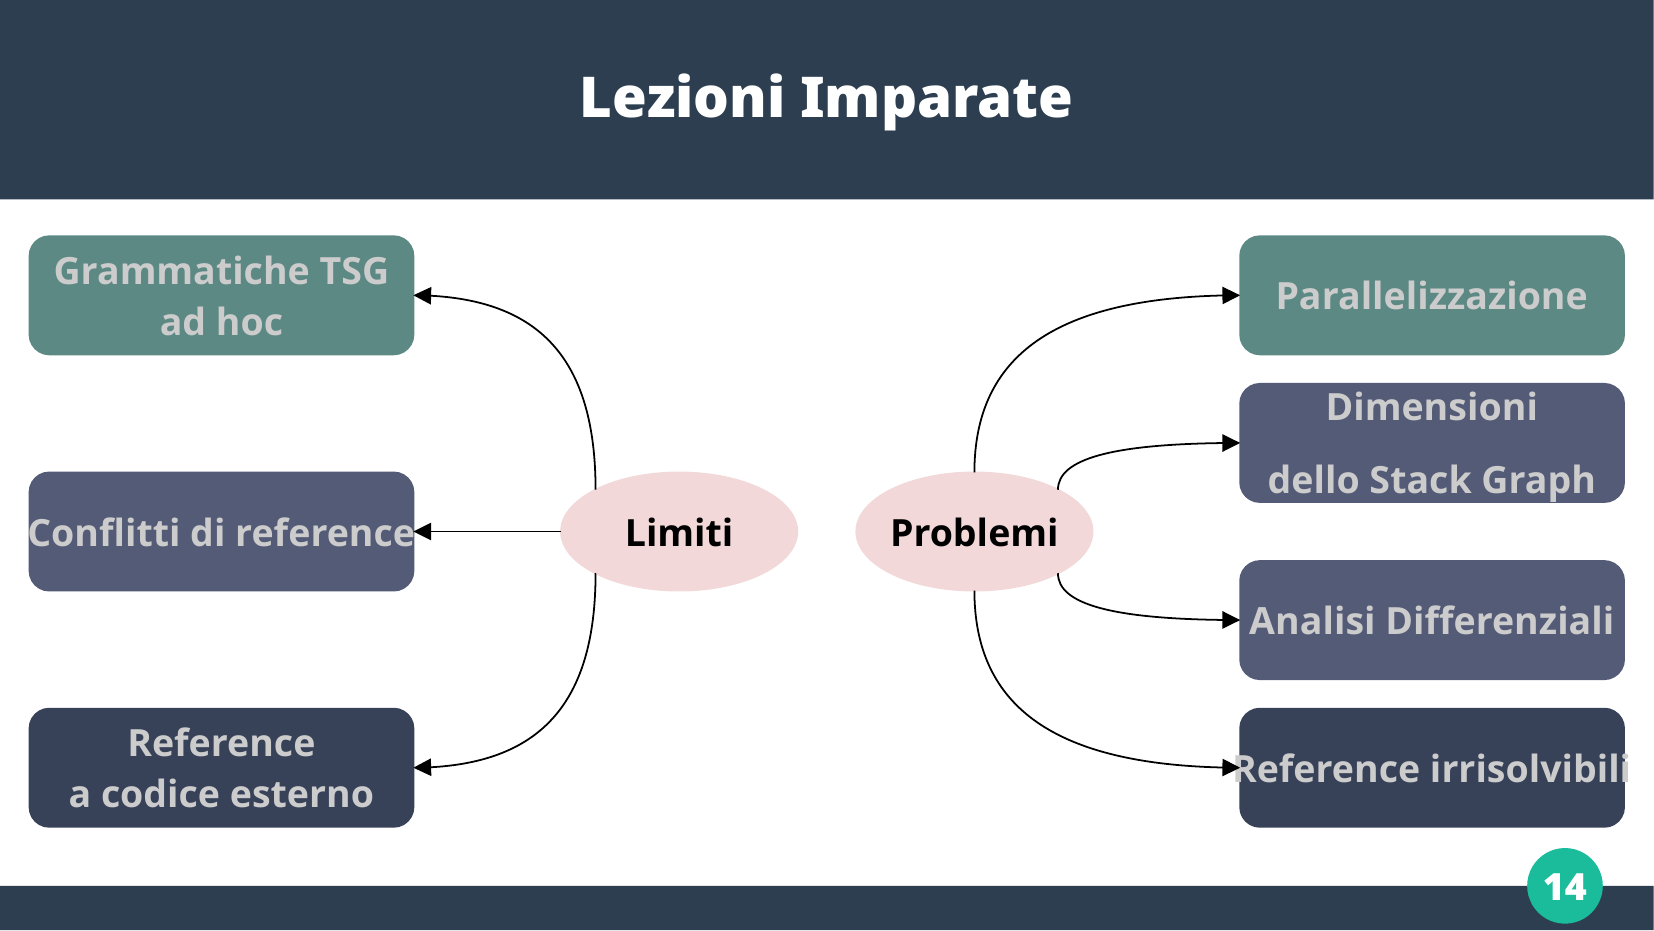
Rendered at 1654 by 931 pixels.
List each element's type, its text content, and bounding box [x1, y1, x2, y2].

title Lezioni Imparate [59, 37, 1595, 155]
text_box Grammatiche TSG ad hoc [29, 236, 414, 355]
text_box Limiti [561, 472, 798, 591]
text_box Problemi [856, 472, 1093, 591]
text_box Conflitti di reference [29, 472, 414, 591]
text_box Parallelizzazione [1240, 236, 1625, 355]
text_box Analisi Differenziali [1240, 561, 1625, 680]
text_box Dimensioni dello Stack Graph [1240, 383, 1625, 503]
text_box Reference irrisolvibili [1240, 708, 1625, 827]
text_box Reference a codice esterno [29, 708, 414, 827]
